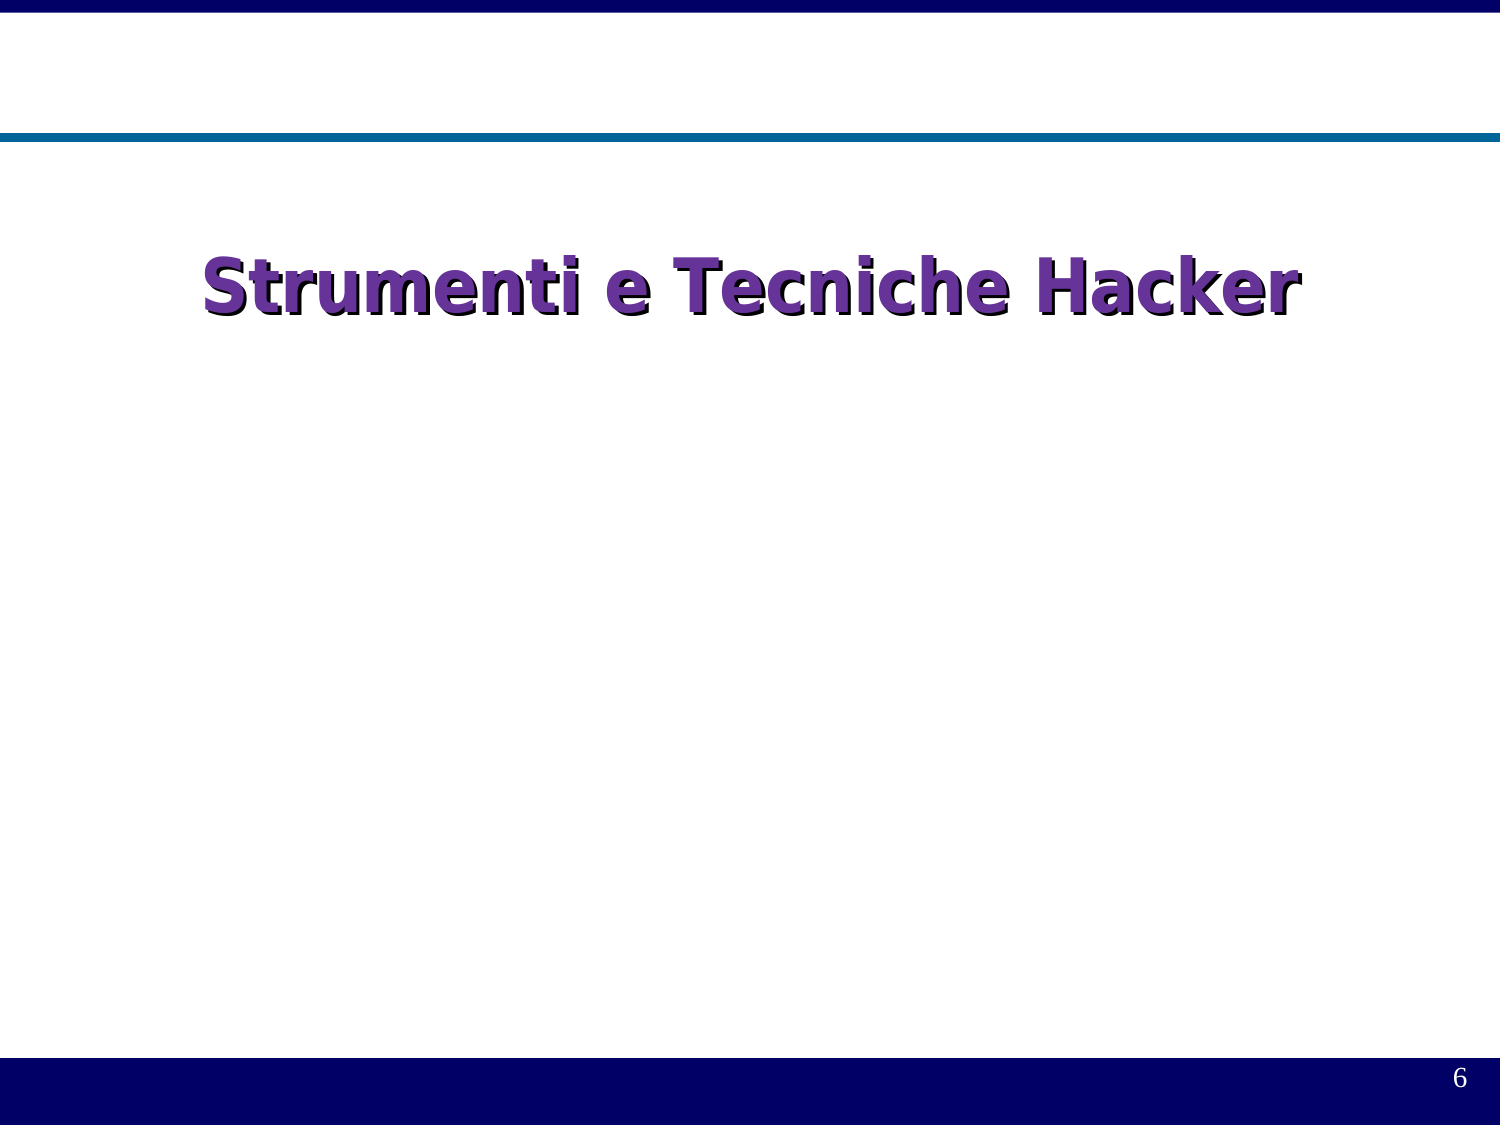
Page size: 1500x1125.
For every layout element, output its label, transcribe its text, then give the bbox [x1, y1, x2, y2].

subtitle Strumenti e Tecniche Hacker [30, 0, 1471, 580]
